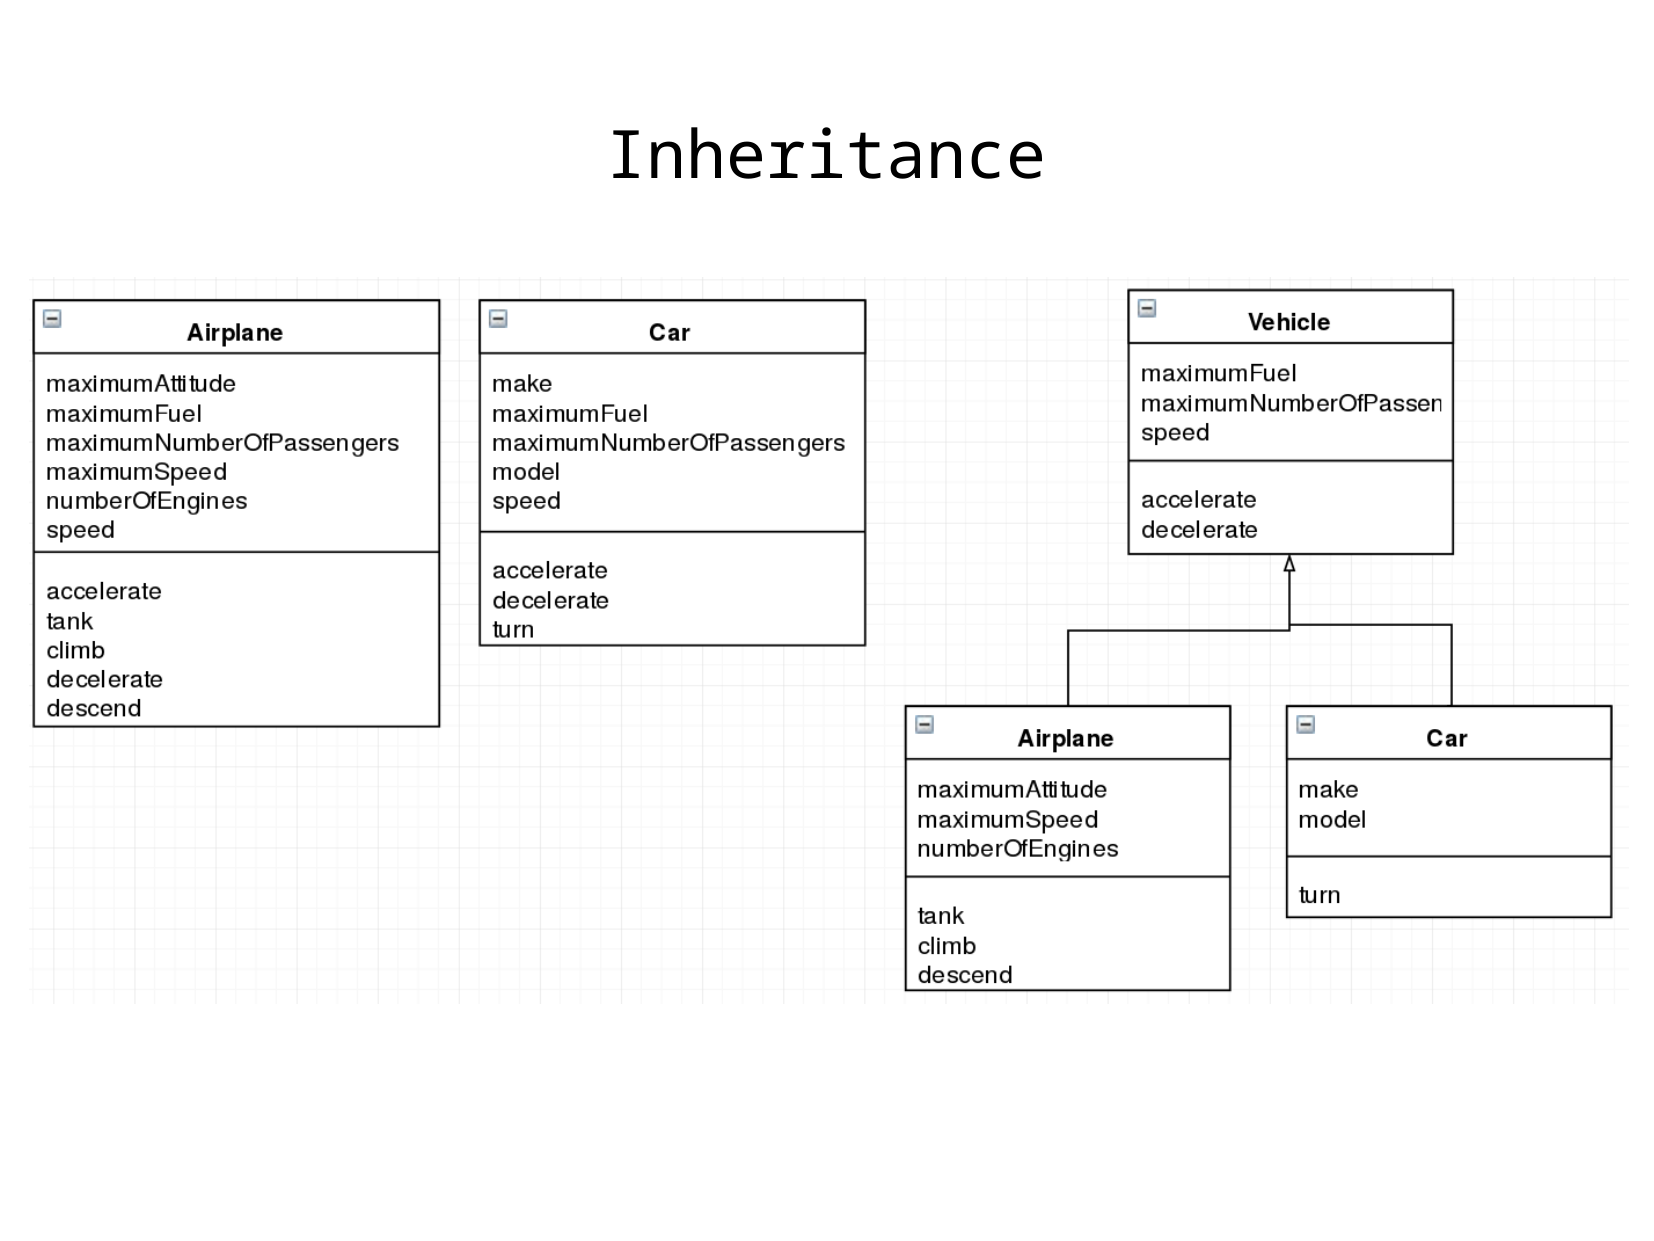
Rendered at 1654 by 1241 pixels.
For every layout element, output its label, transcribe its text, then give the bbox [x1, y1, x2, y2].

picture [29, 277, 1629, 1004]
title Inheritance [82, 49, 1571, 257]
